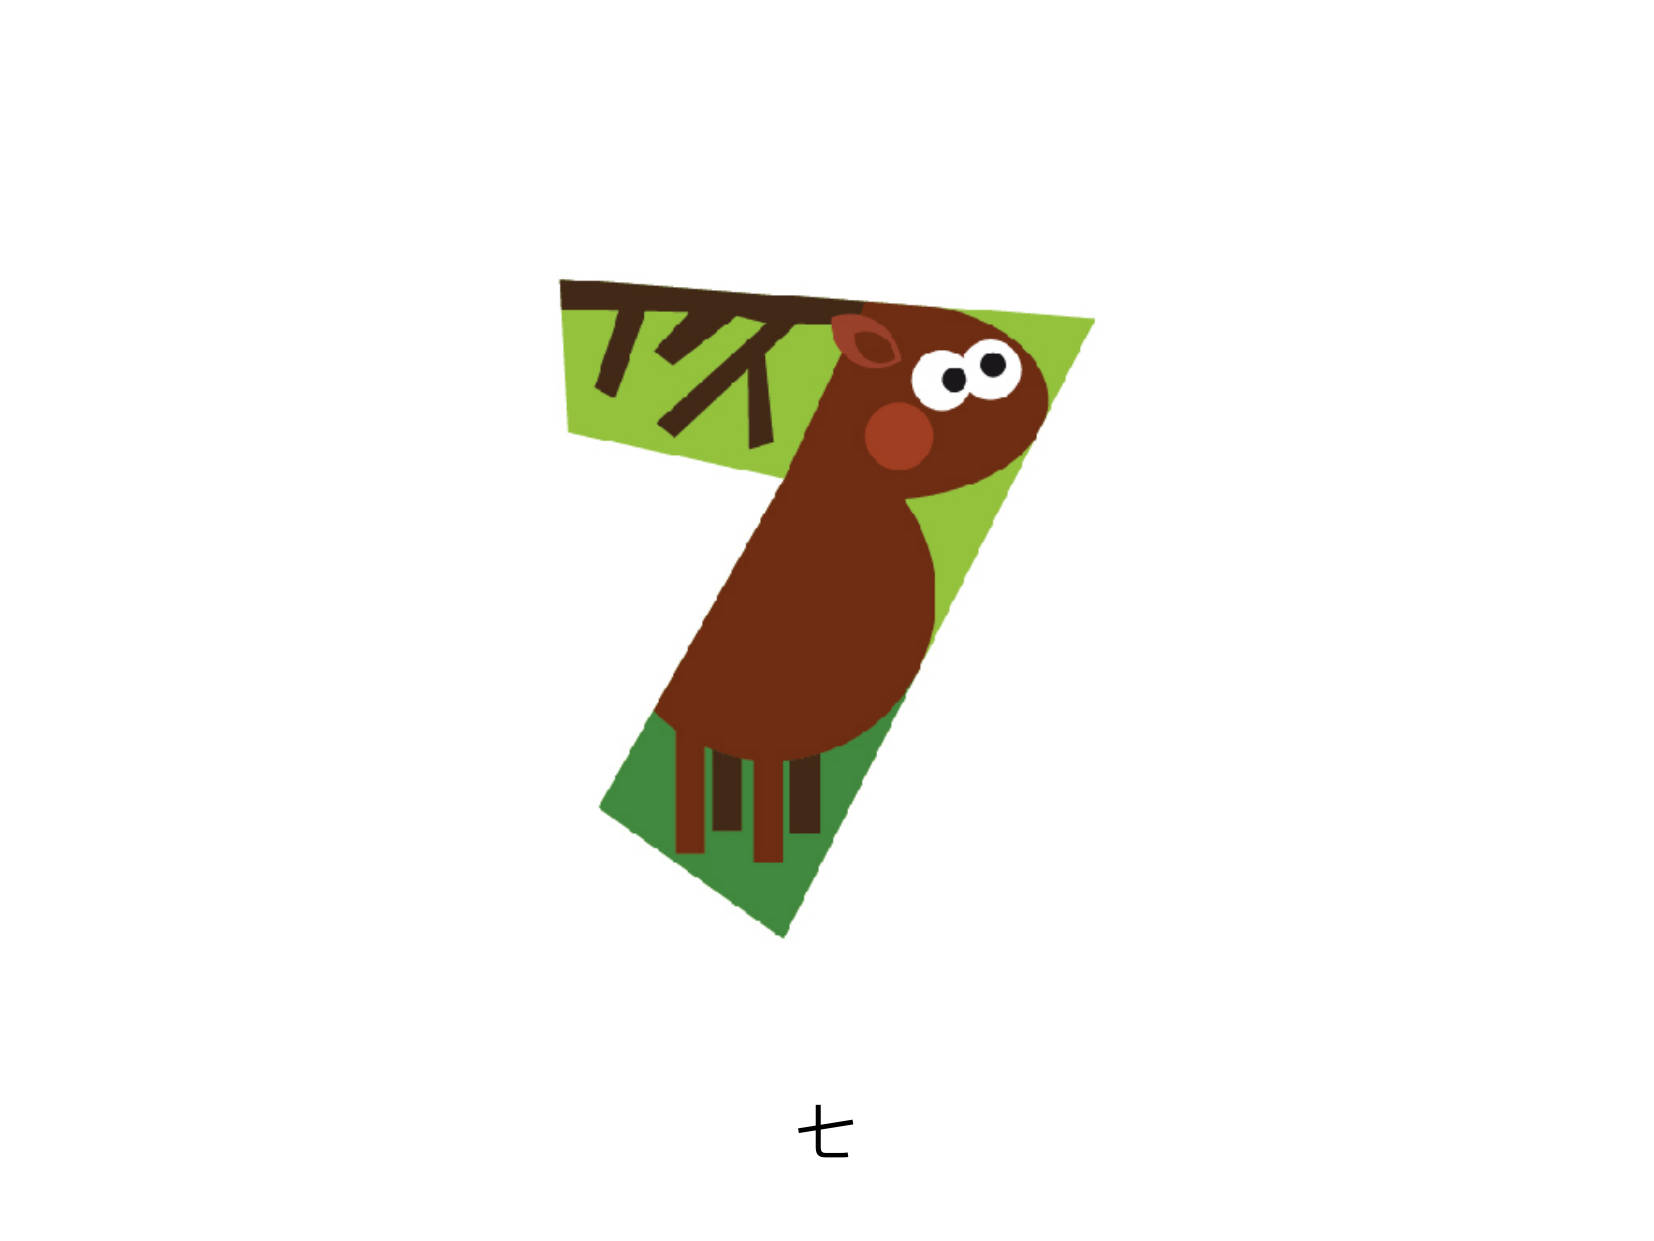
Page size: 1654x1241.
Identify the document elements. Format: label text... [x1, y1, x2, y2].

title 七 [82, 1025, 1571, 1233]
picture [0, 0, 1654, 1241]
